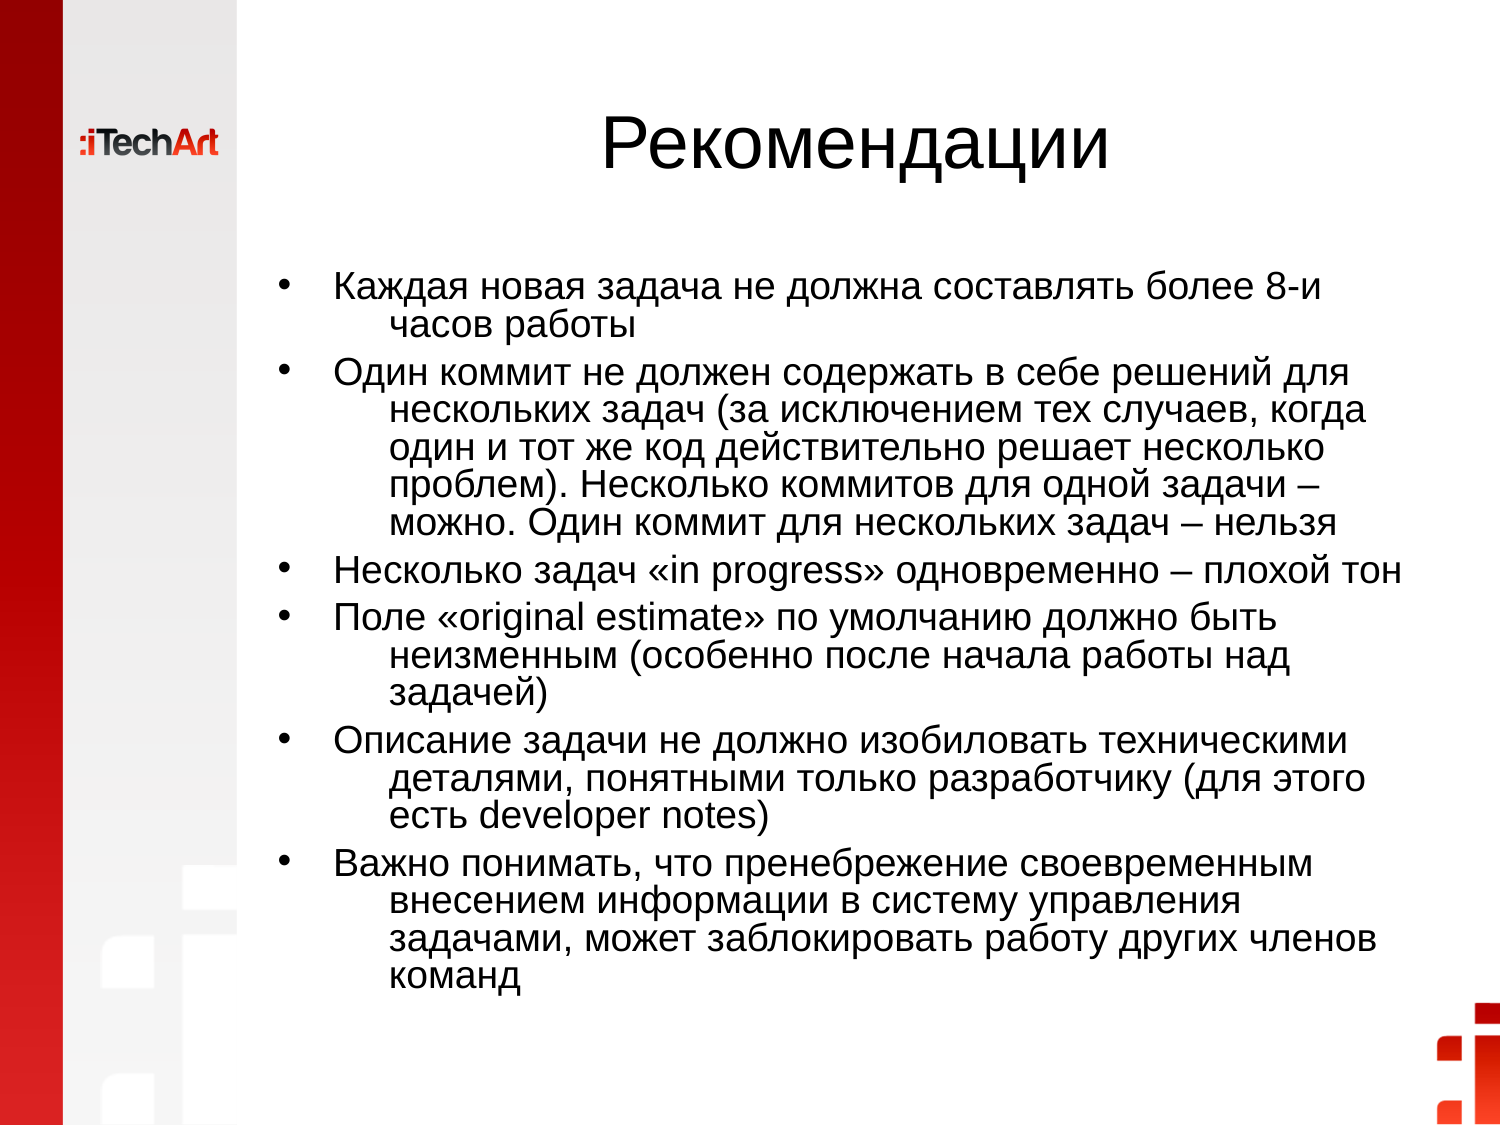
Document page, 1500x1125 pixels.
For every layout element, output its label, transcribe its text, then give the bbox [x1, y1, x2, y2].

list Каждая новая задача не должна составлять более 8-и часов работы Один коммит не должен содержать в себе решений для нескольких задач (за исключением тех случаев, когда один и тот же код действительно решает несколько проблем). Несколько коммитов для одной задачи – можно. Один коммит для нескольких задач – нельзя Несколько задач «in progress» одновременно – плохой тон Поле «original estimate» по умолчанию должно быть неизменным (особенно после начала работы над задачей) Описание задачи не должно изобиловать техническими деталями, понятными только разработчику (для этого есть developer notes) Важно понимать, что пренебрежение своевременным внесением информации в систему управления задачами, может заблокировать работу других членов команд [262, 262, 1450, 1005]
picture [0, 0, 1500, 1125]
title Рекомендации [262, 45, 1450, 233]
